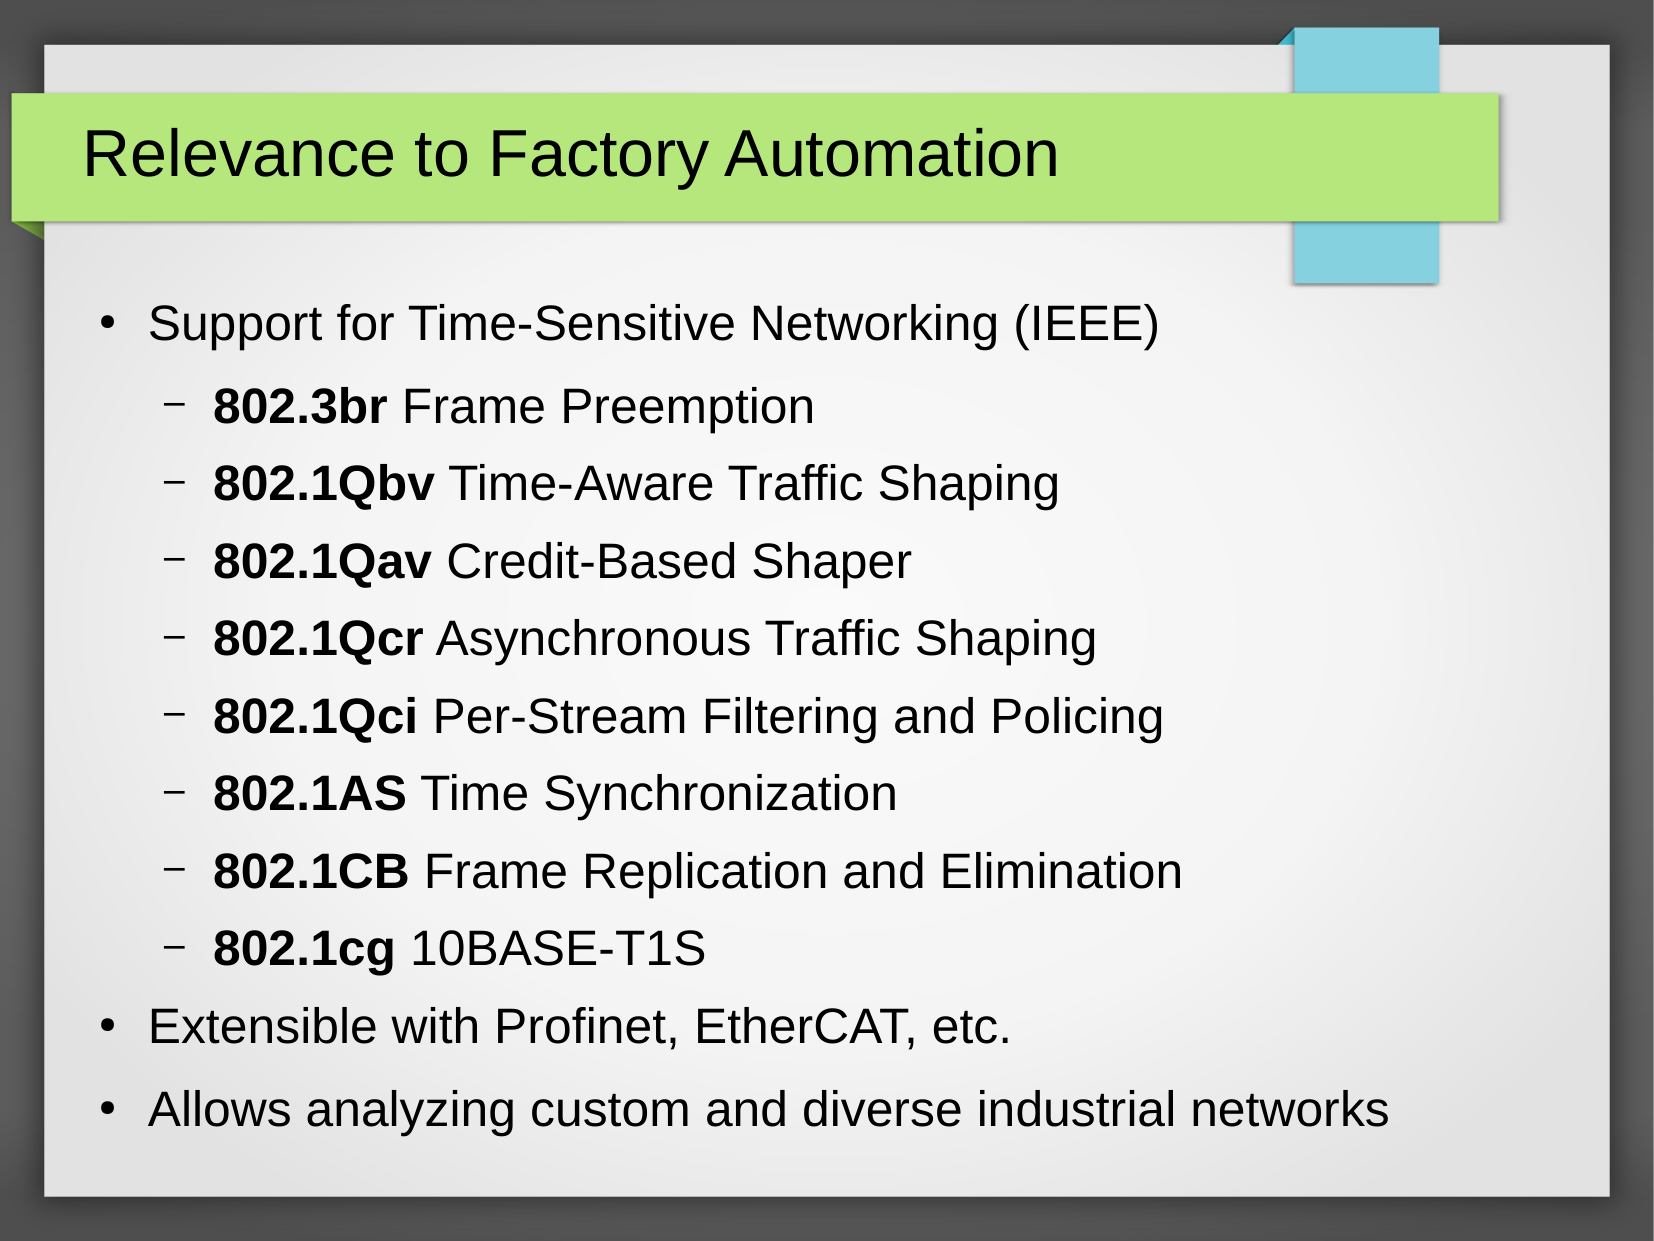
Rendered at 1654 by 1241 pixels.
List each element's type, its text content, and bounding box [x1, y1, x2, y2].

picture [0, 0, 1654, 1241]
title Relevance to Factory Automation [82, 79, 1501, 228]
list Support for Time-Sensitive Networking (IEEE) 802.3br Frame Preemption 802.1Qbv Time-Aware Traffic Shaping 802.1Qav Credit-Based Shaper 802.1Qcr Asynchronous Traffic Shaping 802.1Qci Per-Stream Filtering and Policing 802.1AS Time Synchronization 802.1CB Frame Replication and Elimination 802.1cg 10BASE-T1S Extensible with Profinet, EtherCAT, etc. Allows analyzing custom and diverse industrial networks [82, 295, 1571, 1141]
